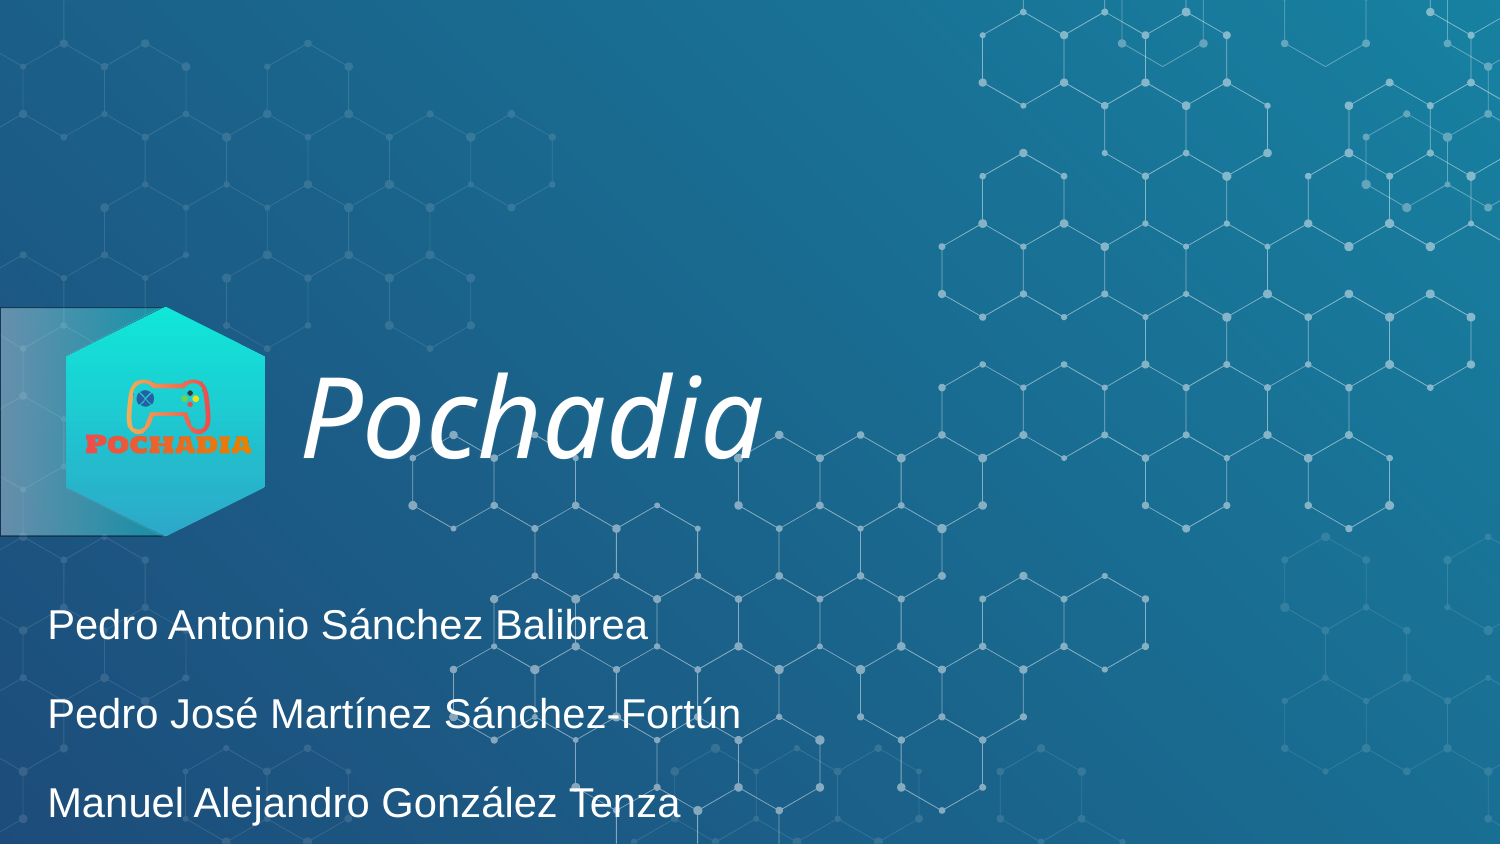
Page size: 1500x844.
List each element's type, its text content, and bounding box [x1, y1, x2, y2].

picture [76, 324, 260, 508]
text_box Pedro Antonio Sánchez Balibrea Pedro José Martínez Sánchez-Fortún Manuel Alejandro González Tenza [47, 602, 1300, 827]
title Pochadia [299, 326, 1388, 517]
